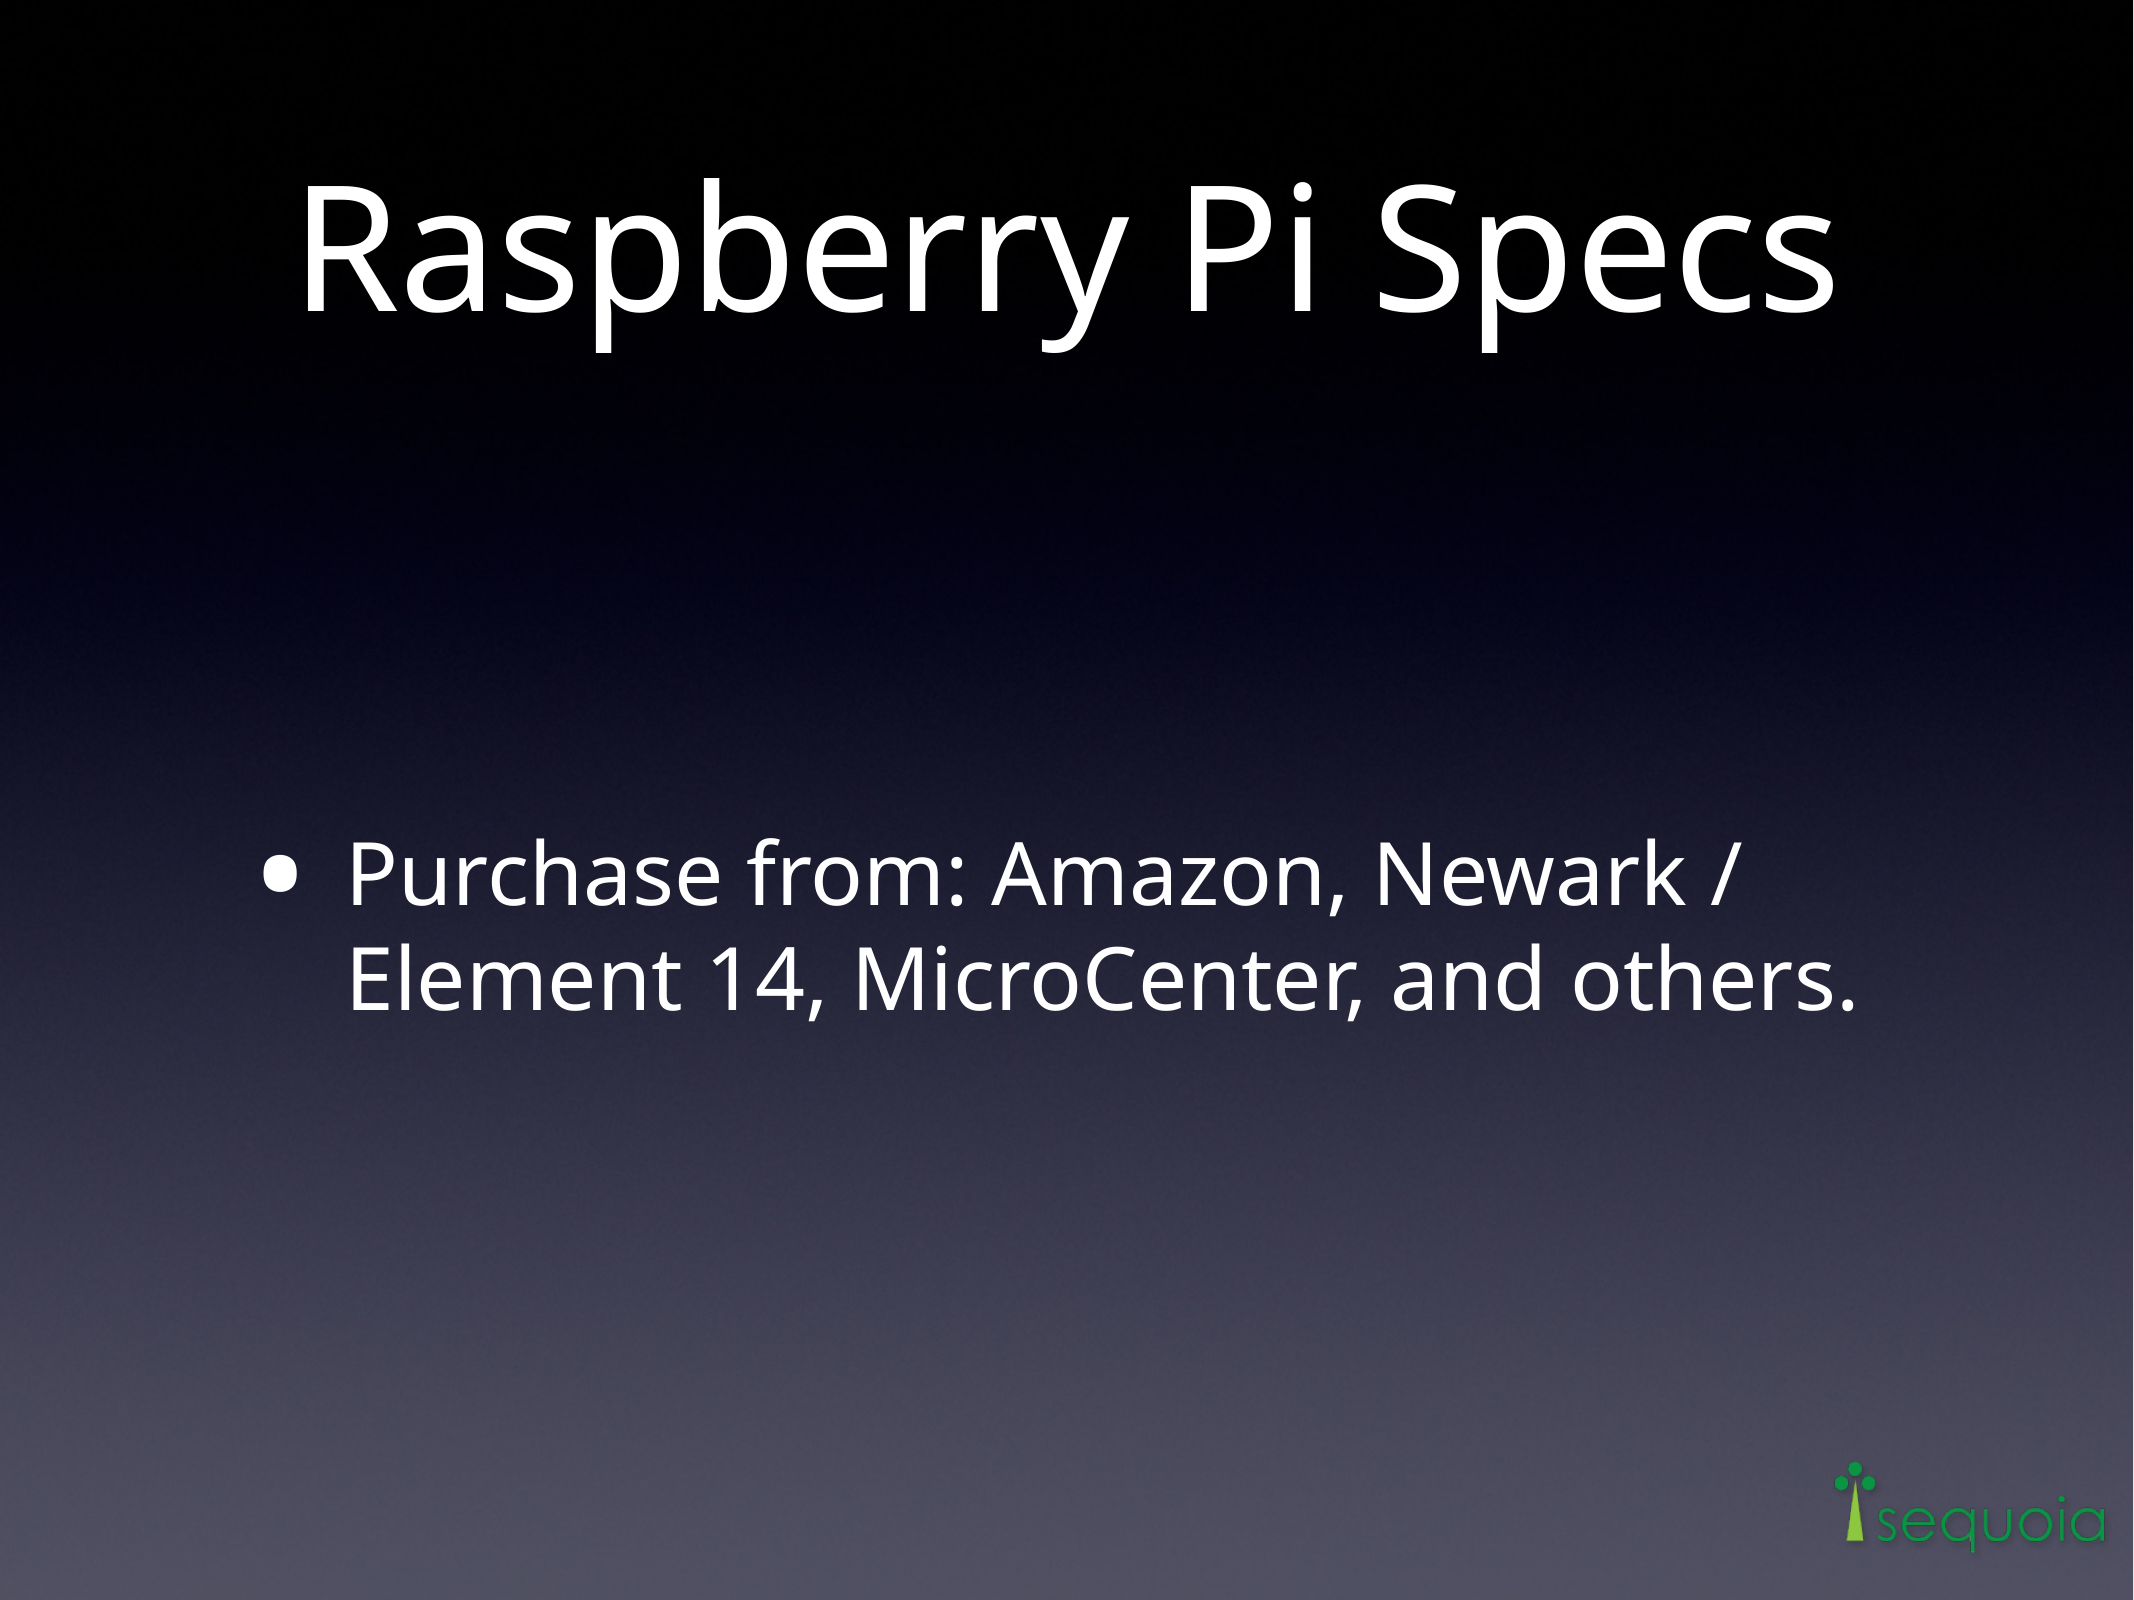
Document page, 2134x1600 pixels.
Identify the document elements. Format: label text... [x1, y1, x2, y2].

picture [0, 0, 2134, 1600]
title Raspberry Pi Specs [208, 41, 1925, 442]
subtitle Purchase from: Amazon, Newark / Element 14, MicroCenter, and others. [208, 454, 1925, 1392]
